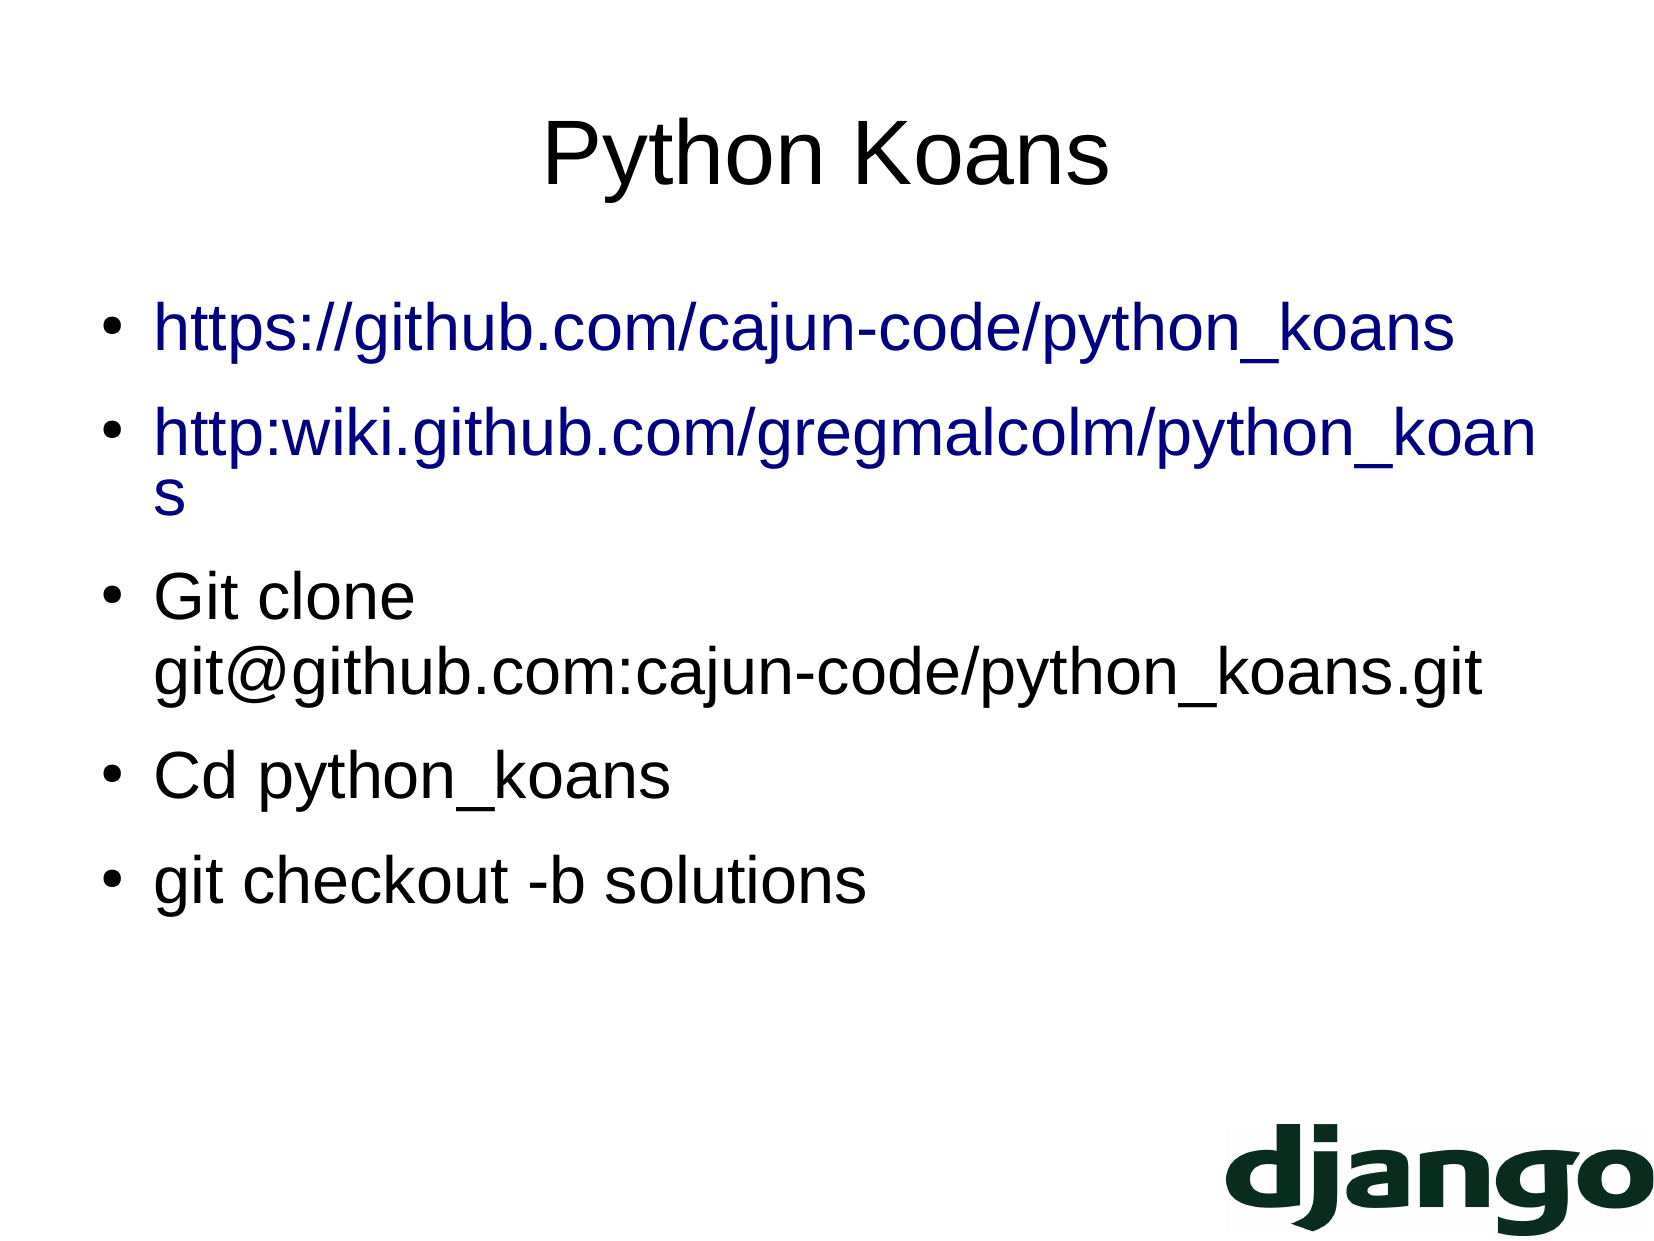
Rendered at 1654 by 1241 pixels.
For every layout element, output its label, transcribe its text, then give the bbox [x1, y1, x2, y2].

list https://github.com/cajun-code/python_koans http:wiki.github.com/gregmalcolm/python_koans Git clone git@github.com:cajun-code/python_koans.git Cd python_koans git checkout -b solutions [82, 290, 1571, 1109]
title Python Koans [82, 49, 1571, 257]
picture [1226, 1124, 1654, 1236]
